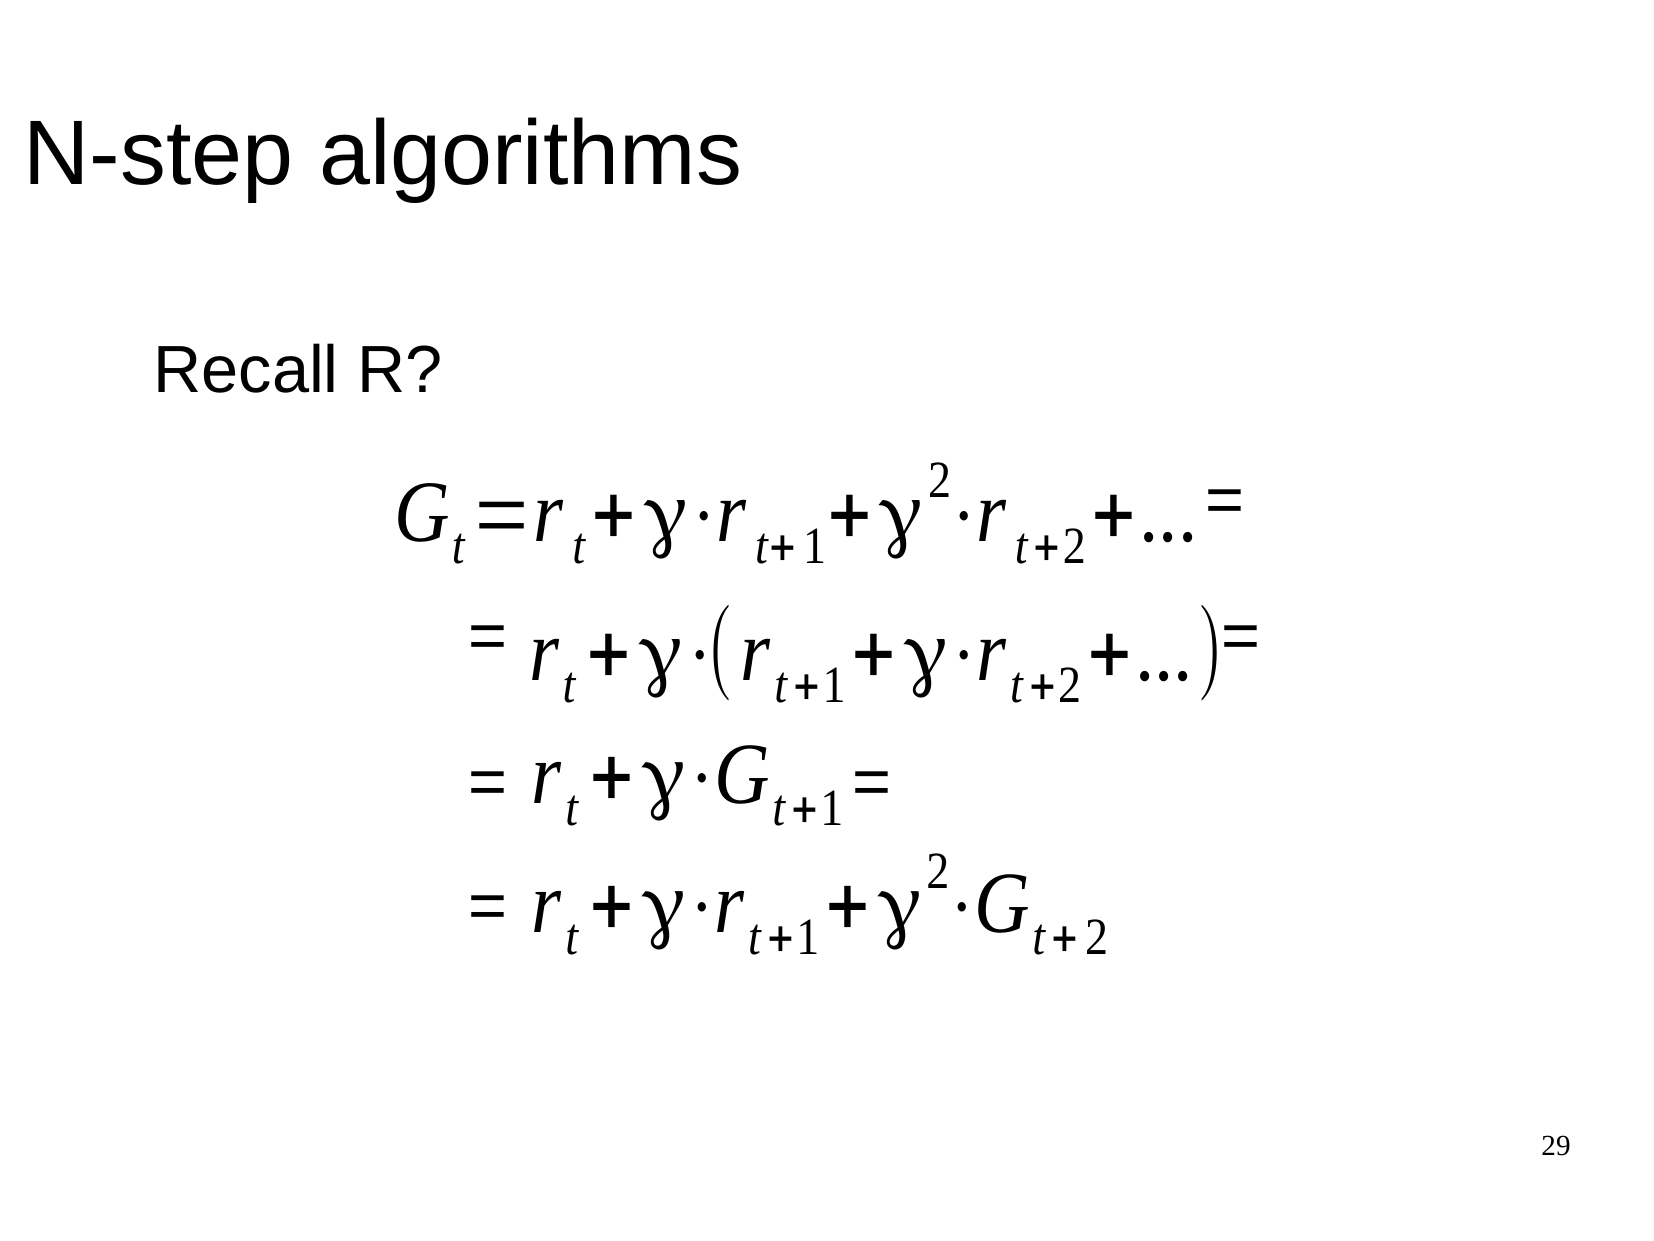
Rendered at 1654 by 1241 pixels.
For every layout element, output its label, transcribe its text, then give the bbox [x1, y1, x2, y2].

text_box = [837, 737, 931, 839]
list Recall R? [82, 331, 1571, 1051]
text_box = [453, 861, 547, 983]
chart [512, 839, 1124, 964]
title N-step algorithms [23, 49, 1512, 257]
